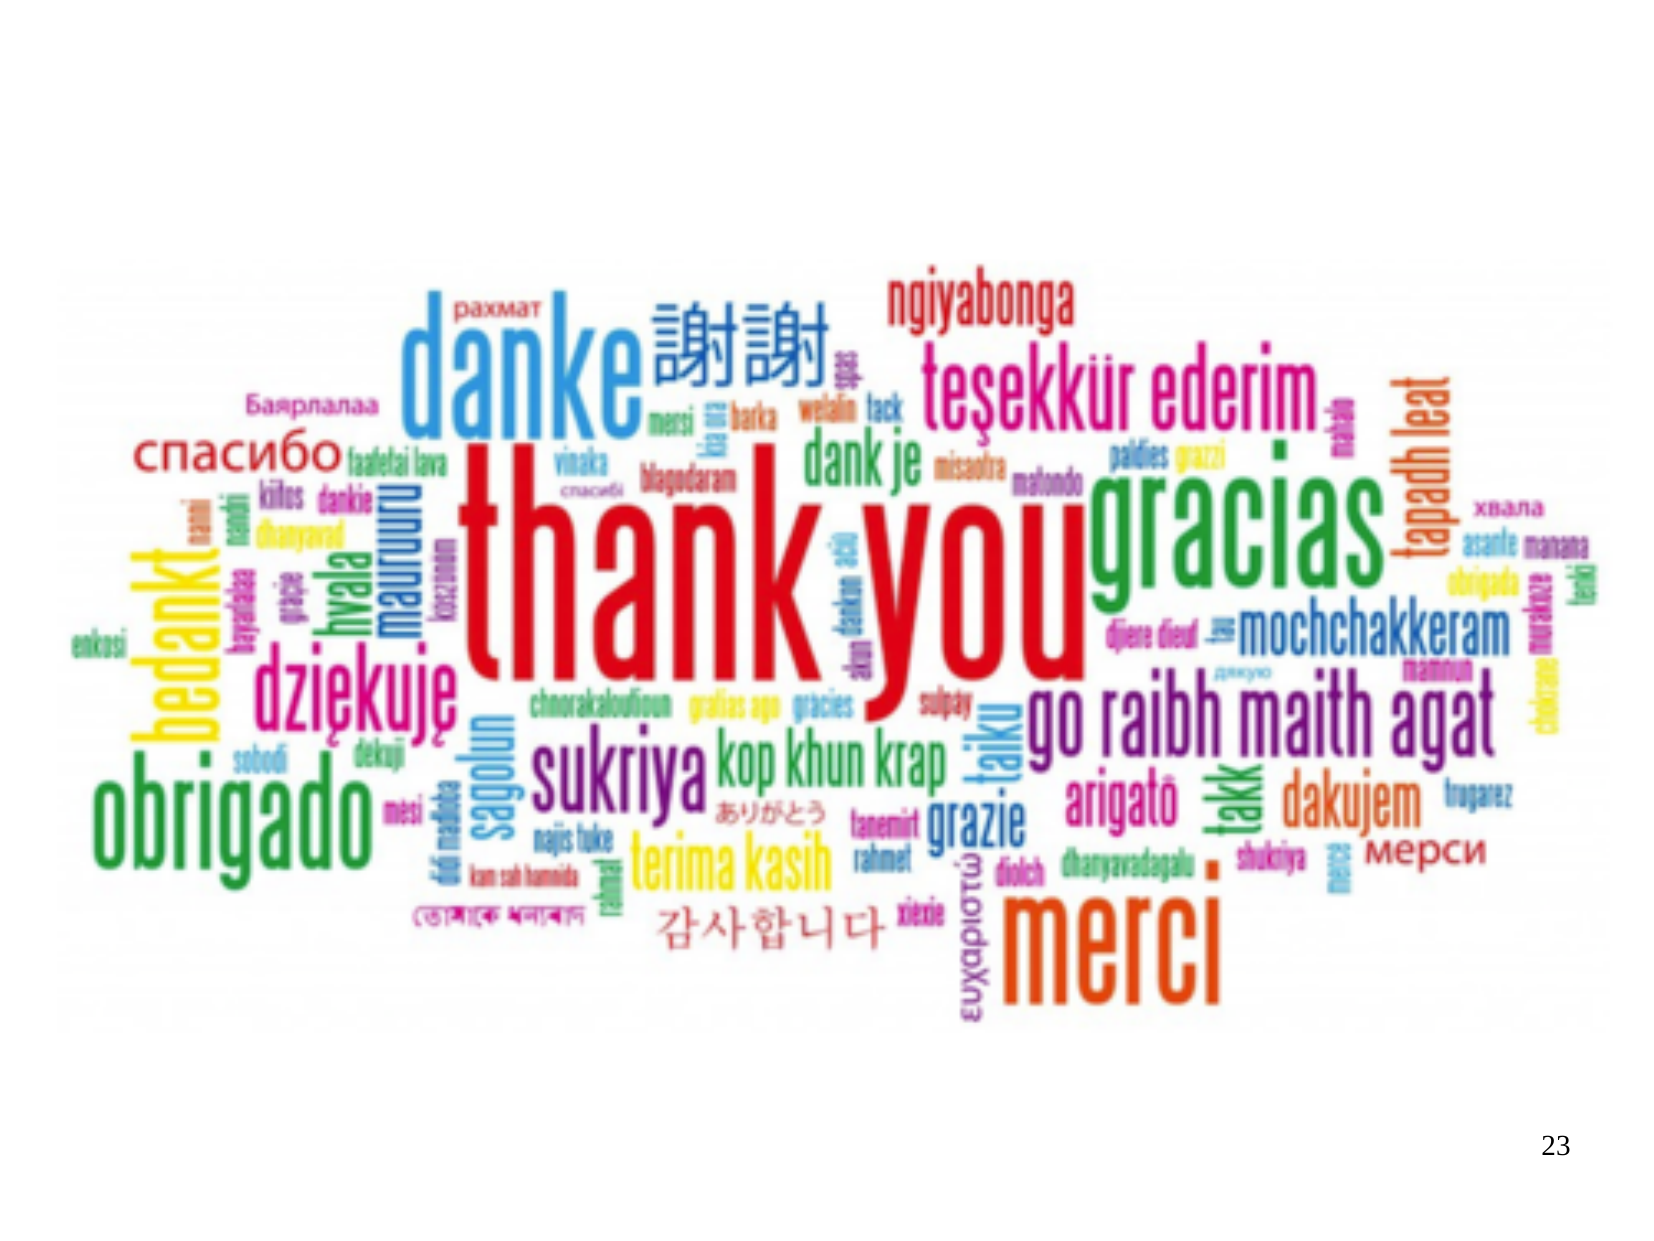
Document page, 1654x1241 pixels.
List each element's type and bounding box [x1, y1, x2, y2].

picture [23, 259, 1639, 1033]
